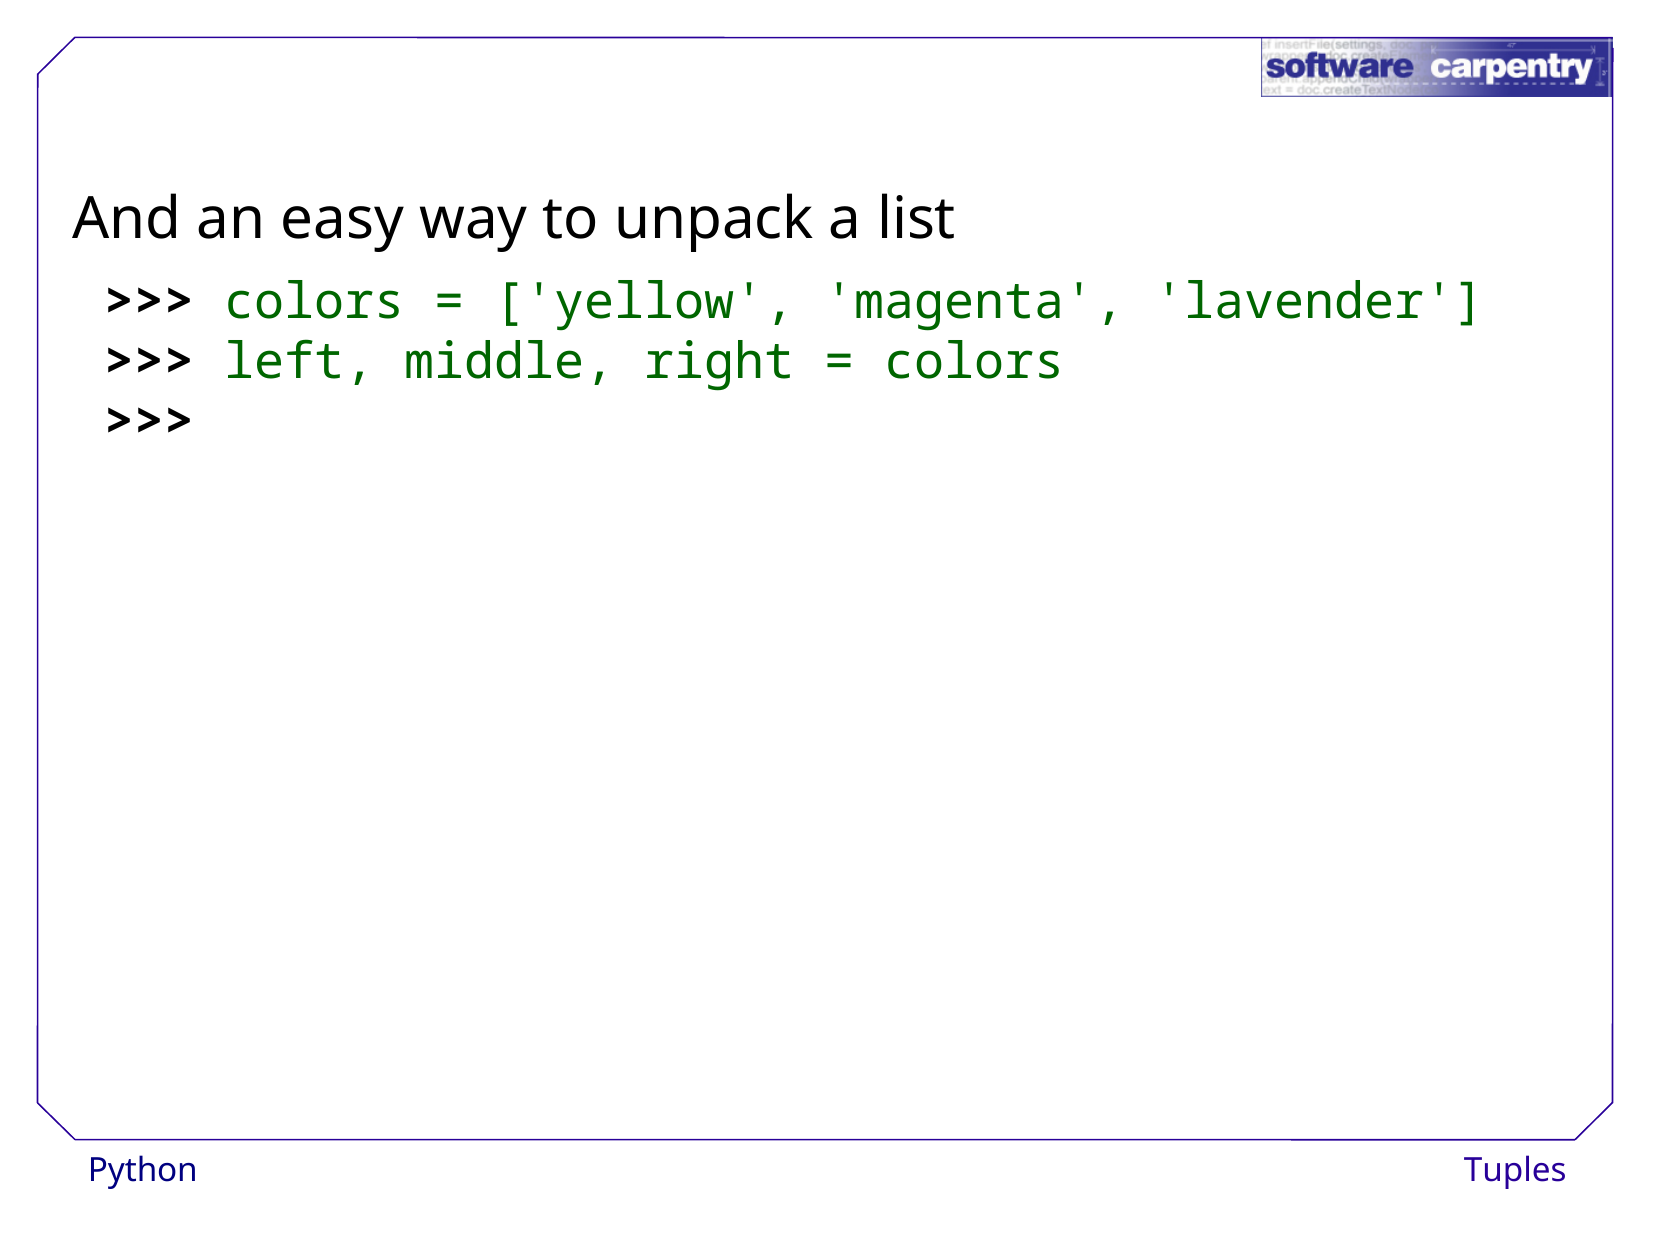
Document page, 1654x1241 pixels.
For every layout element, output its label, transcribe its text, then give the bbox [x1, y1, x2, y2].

text_box And an easy way to unpack a list [57, 138, 1122, 259]
text_box >>> colors = ['yellow', 'magenta', 'lavender'] >>> left, middle, right = colors >>> [89, 260, 1319, 828]
picture [1261, 39, 1613, 97]
